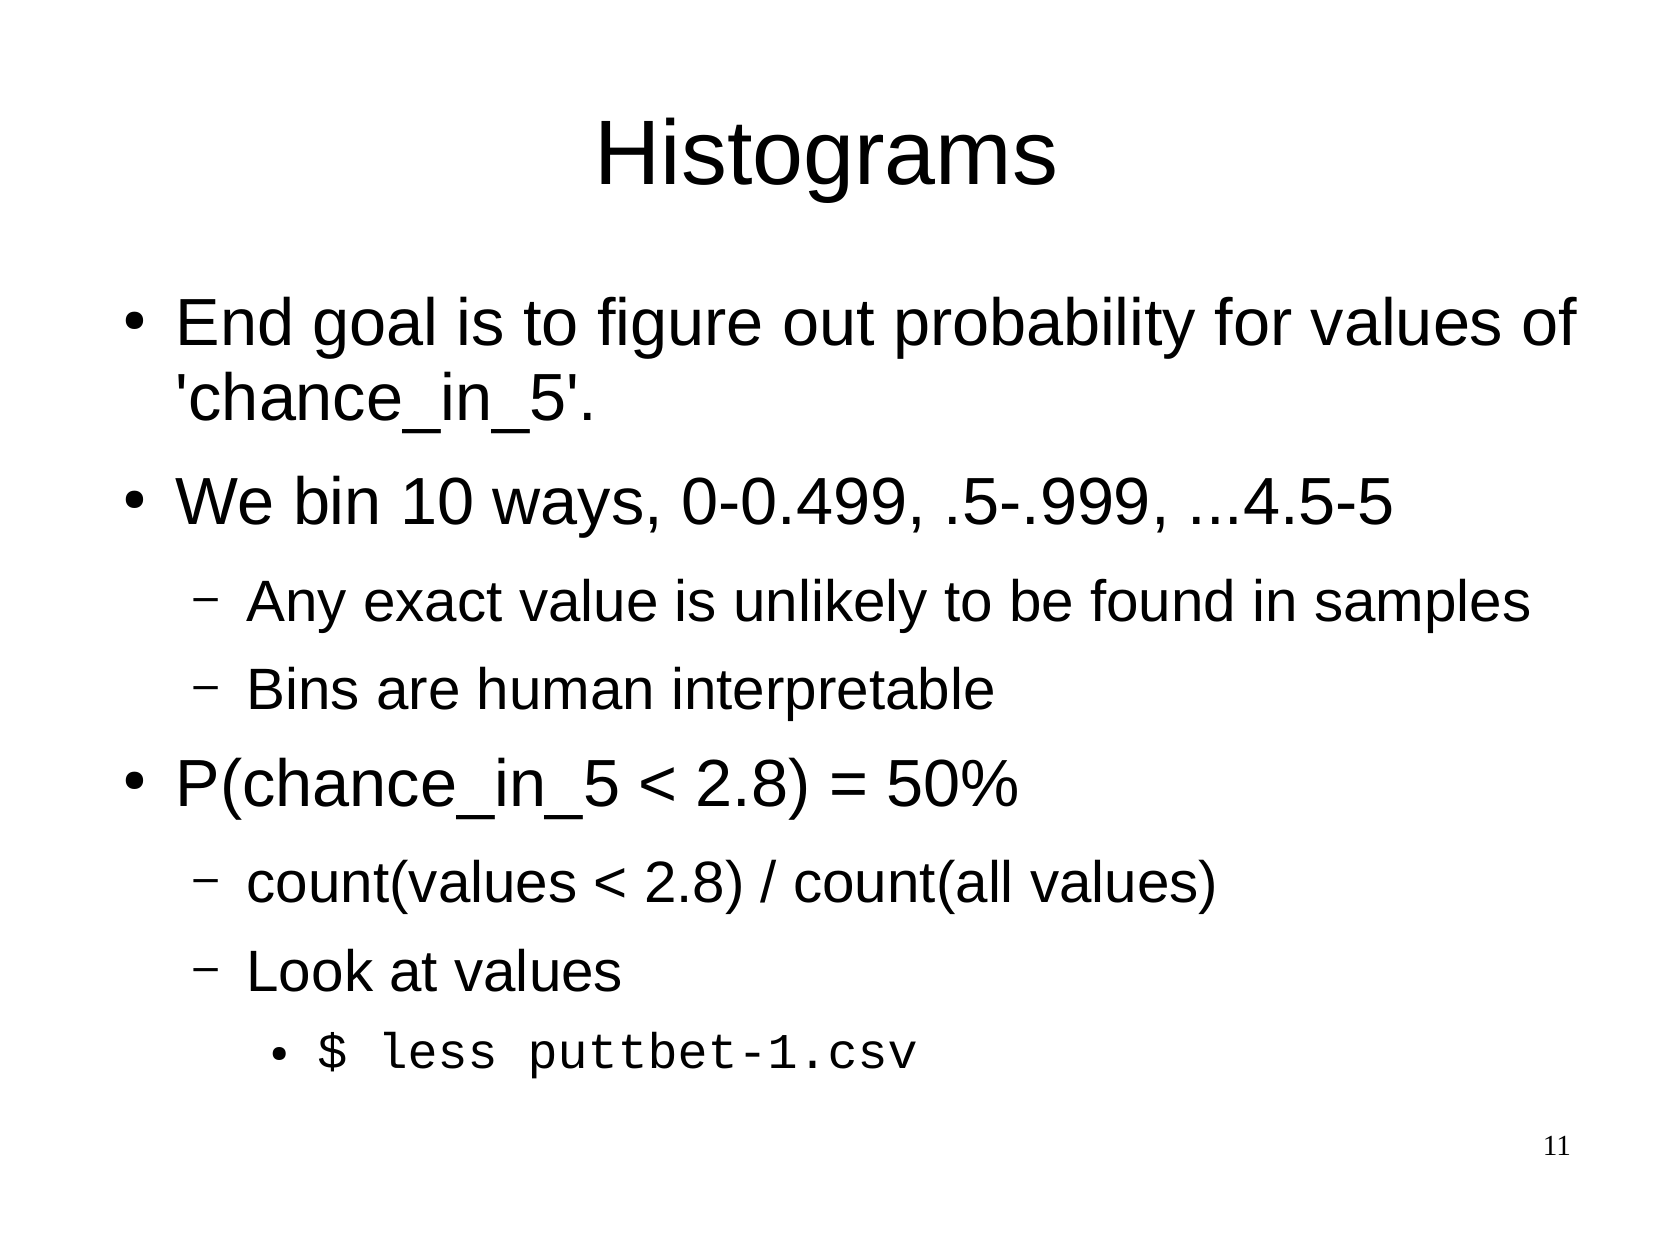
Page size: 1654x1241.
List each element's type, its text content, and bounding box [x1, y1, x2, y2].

list End goal is to figure out probability for values of 'chance_in_5'. We bin 10 ways, 0-0.499, .5-.999, ...4.5-5 Any exact value is unlikely to be found in samples Bins are human interpretable P(chance_in_5 < 2.8) = 50% count(values < 2.8) / count(all values) Look at values $ less puttbet-1.csv [105, 285, 1594, 1180]
title Histograms [82, 49, 1571, 257]
